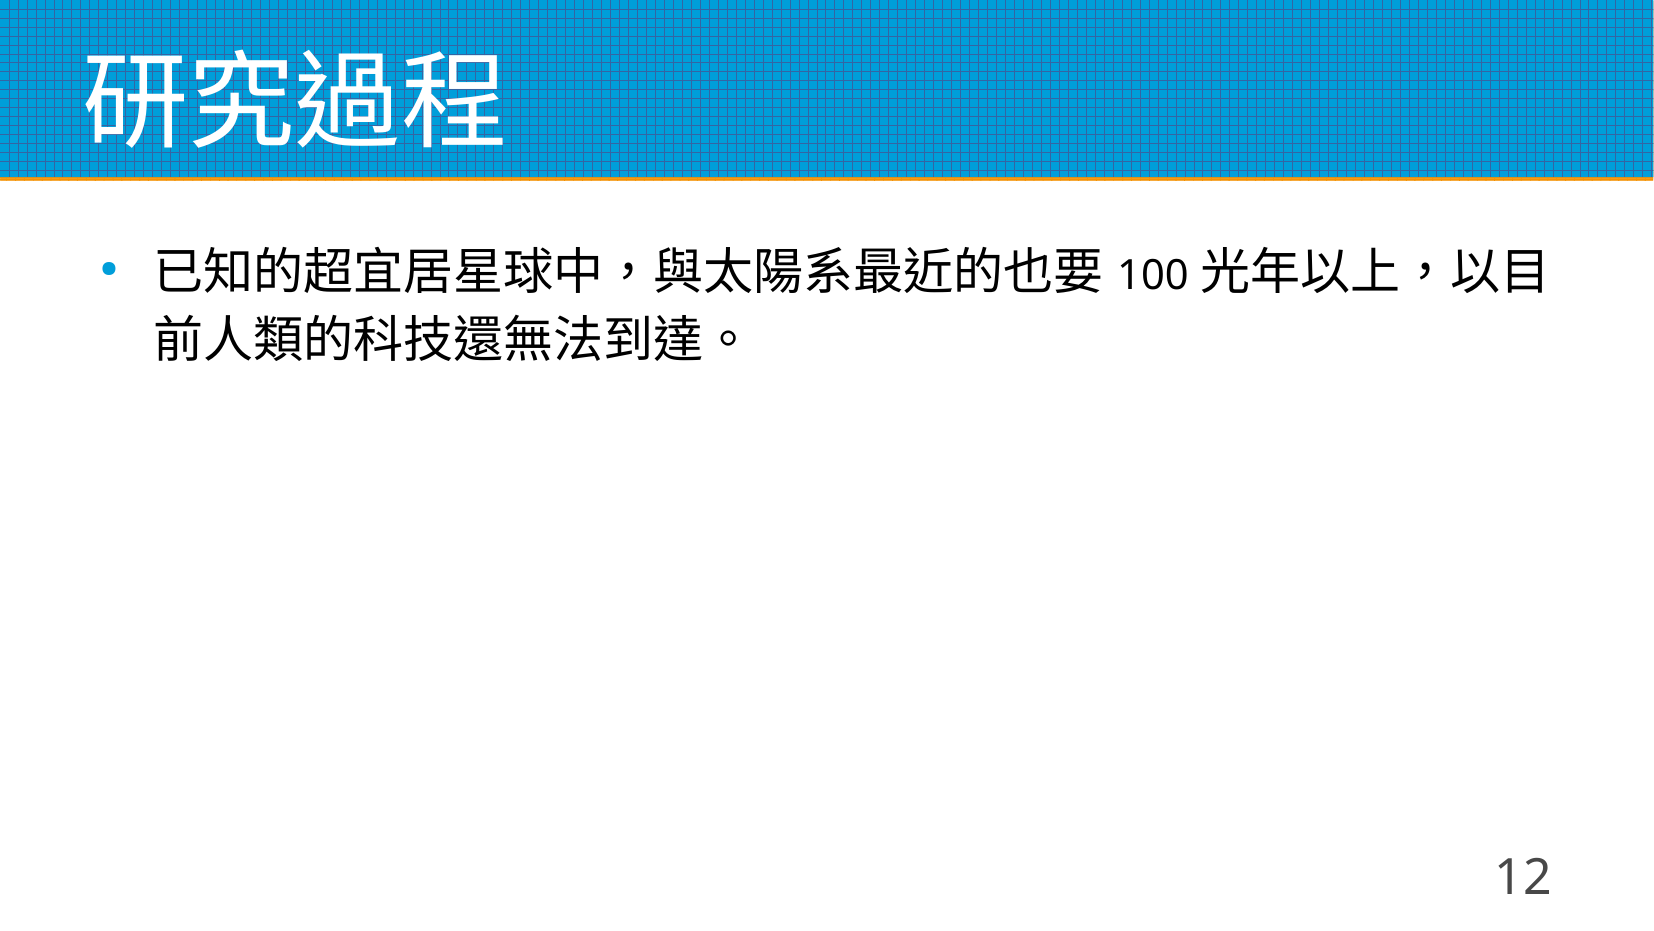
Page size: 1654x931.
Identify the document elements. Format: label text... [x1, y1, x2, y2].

list 已知的超宜居星球中，與太陽系最近的也要100光年以上，以目前人類的科技還無法到達。 [82, 236, 1563, 811]
title 研究過程 [82, 14, 1571, 171]
